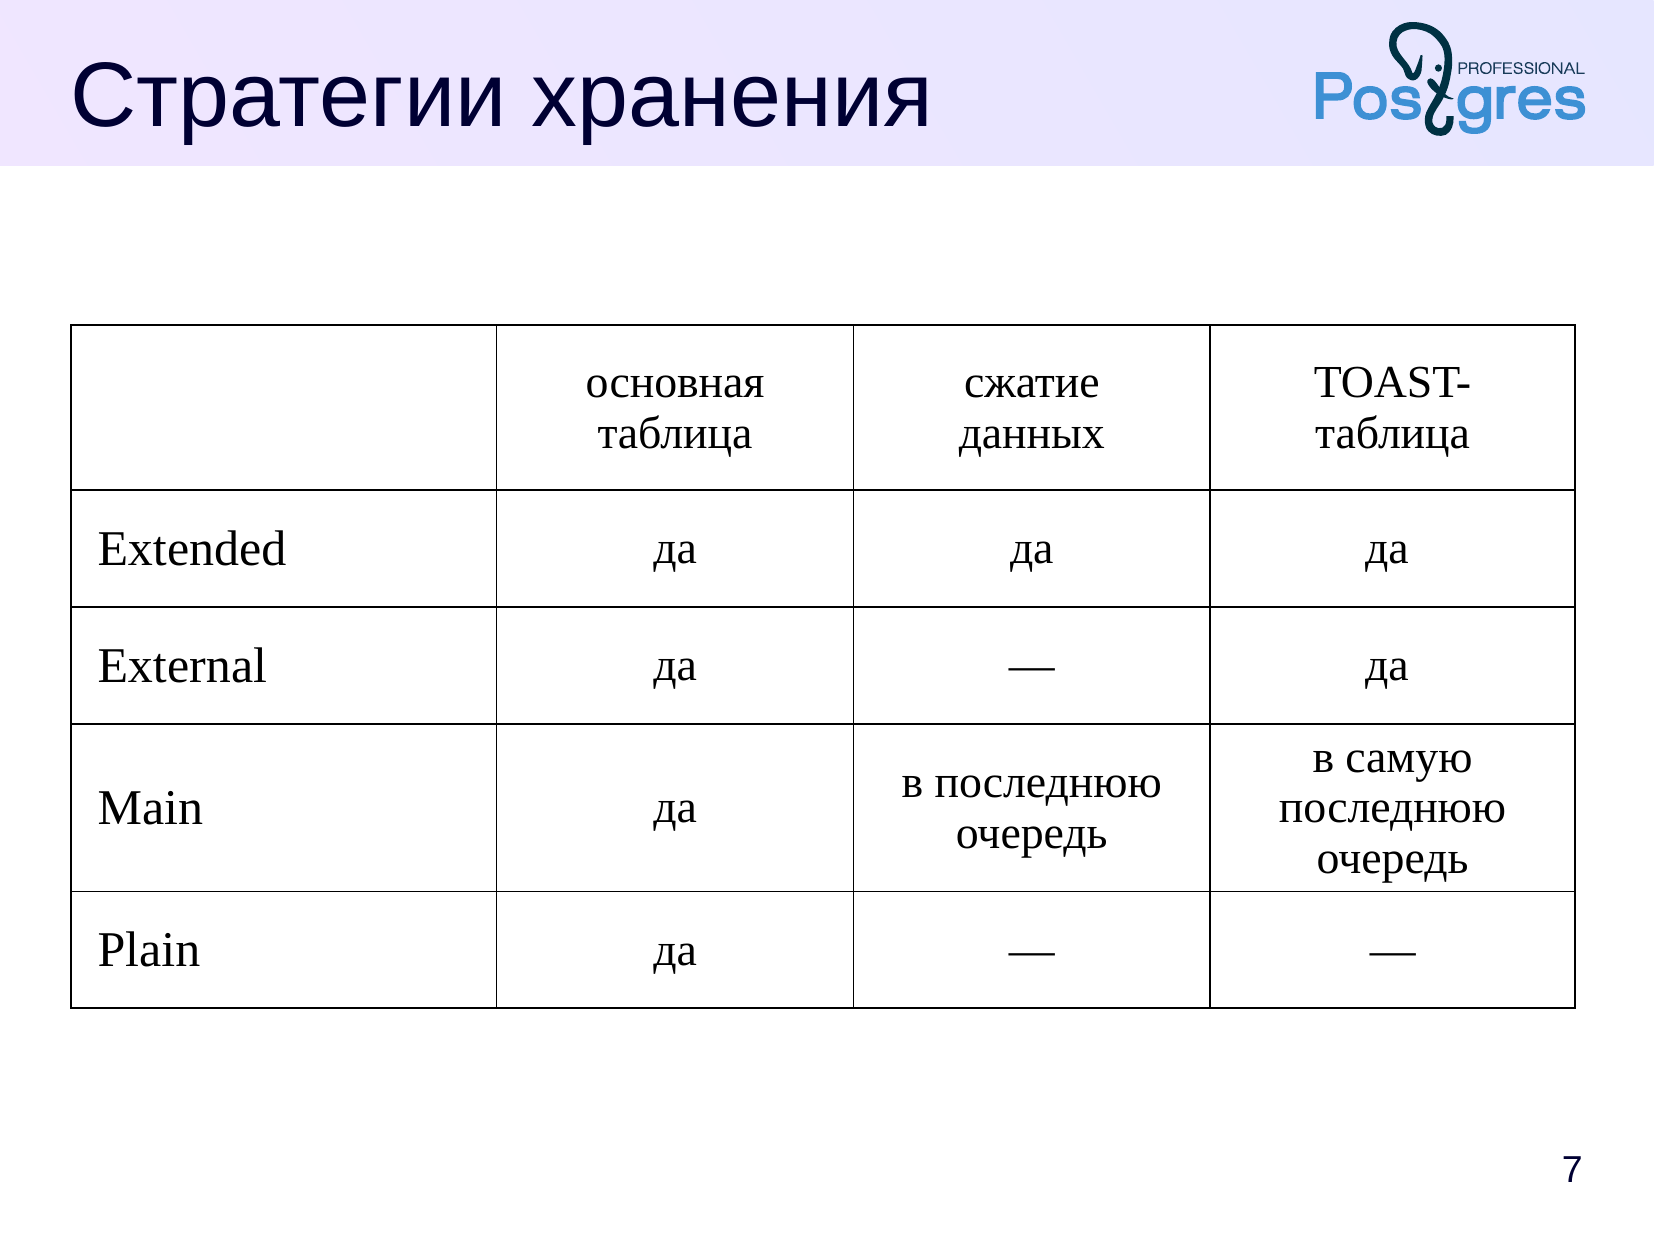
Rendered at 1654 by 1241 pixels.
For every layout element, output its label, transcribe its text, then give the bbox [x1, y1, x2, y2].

table_cell да [1211, 608, 1574, 723]
table_cell Plain [72, 892, 496, 1007]
table_cell да [497, 608, 853, 723]
table_cell да [1211, 491, 1574, 606]
table_cell в последнюю очередь [854, 725, 1209, 891]
table_cell ― [854, 608, 1209, 723]
table_header TOAST- таблица [1211, 326, 1574, 489]
title Стратегии хранения [70, 43, 1241, 147]
table_header сжатие данных [854, 326, 1209, 489]
table_cell да [497, 725, 853, 891]
table_cell Extended [72, 491, 496, 606]
table_header основная таблица [497, 326, 853, 489]
table_cell External [72, 608, 496, 723]
table_cell ― [1211, 892, 1574, 1007]
table_cell Main [72, 725, 496, 891]
table_cell да [497, 491, 853, 606]
table_cell да [497, 892, 853, 1007]
table_cell да [854, 491, 1209, 606]
table_cell в самую последнюю очередь [1211, 725, 1574, 891]
table_header [72, 326, 496, 489]
table_cell ― [854, 892, 1209, 1007]
